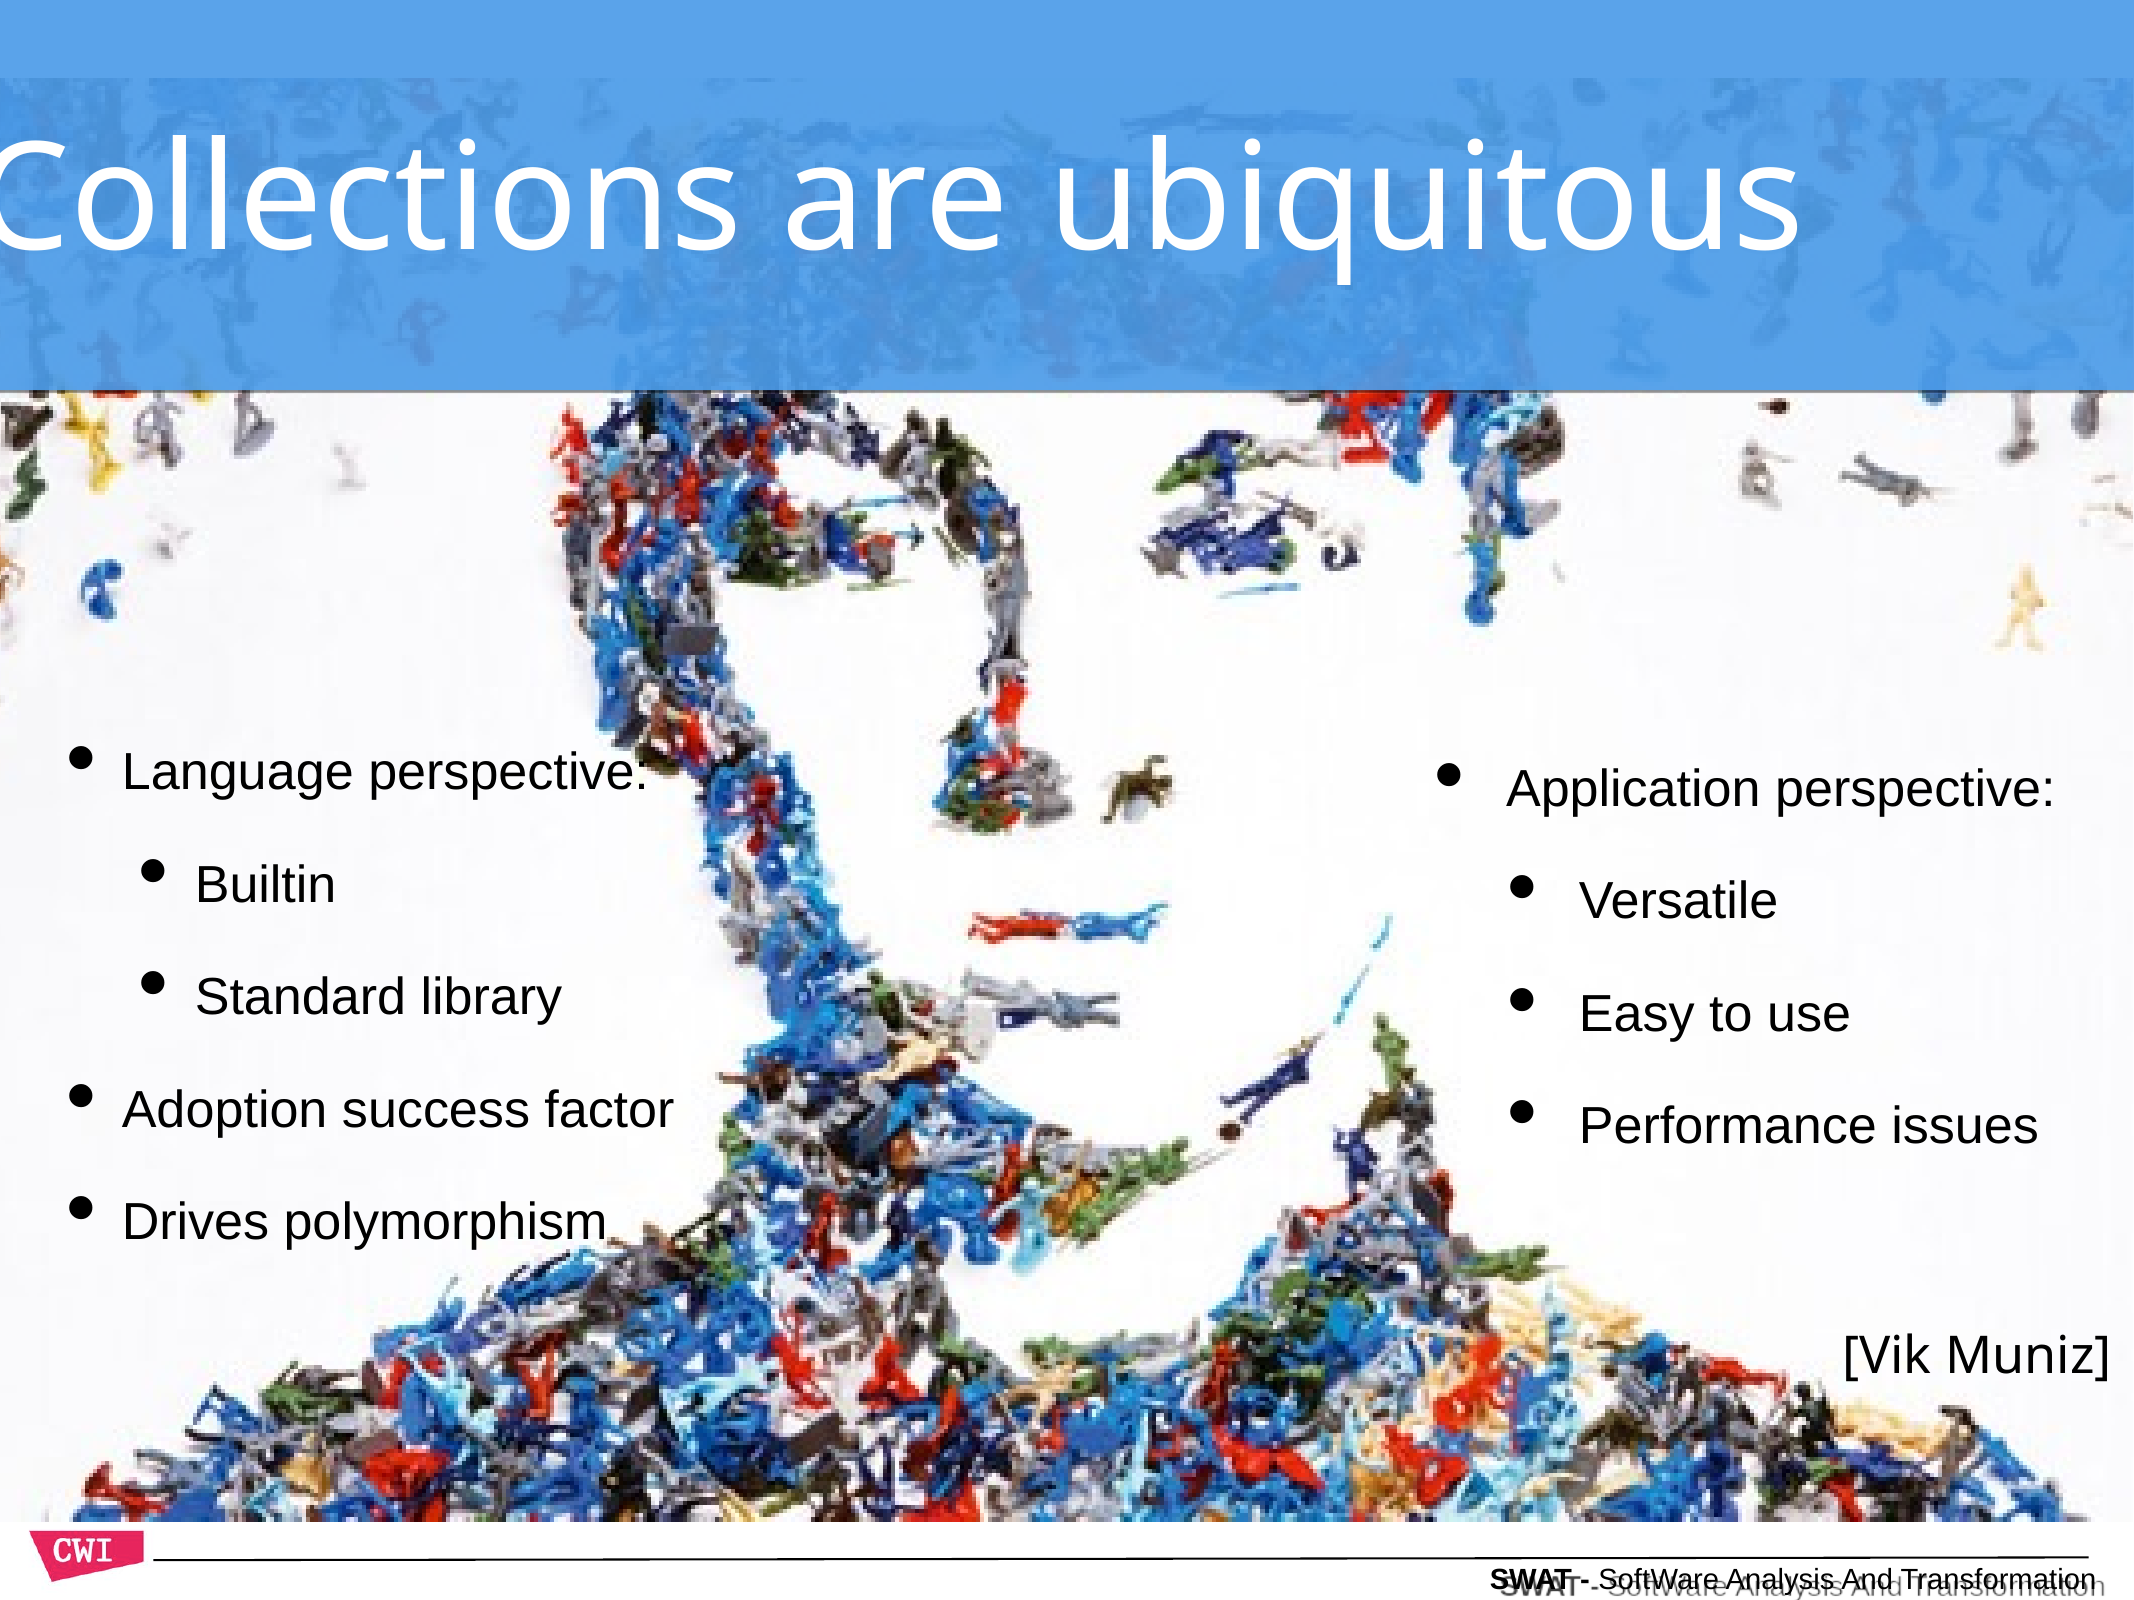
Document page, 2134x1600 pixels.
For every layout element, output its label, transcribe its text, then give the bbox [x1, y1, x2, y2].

text_box Language perspective: Builtin Standard library Adoption success factor Drives polymorphism [5, 606, 698, 1382]
text_box [Vik Muniz] [1834, 1312, 2121, 1393]
text_box Application perspective: Versatile Easy to use Performance issues [1374, 646, 2134, 1261]
picture [0, 394, 2134, 1593]
title Collections are ubiquitous [0, 0, 2134, 391]
